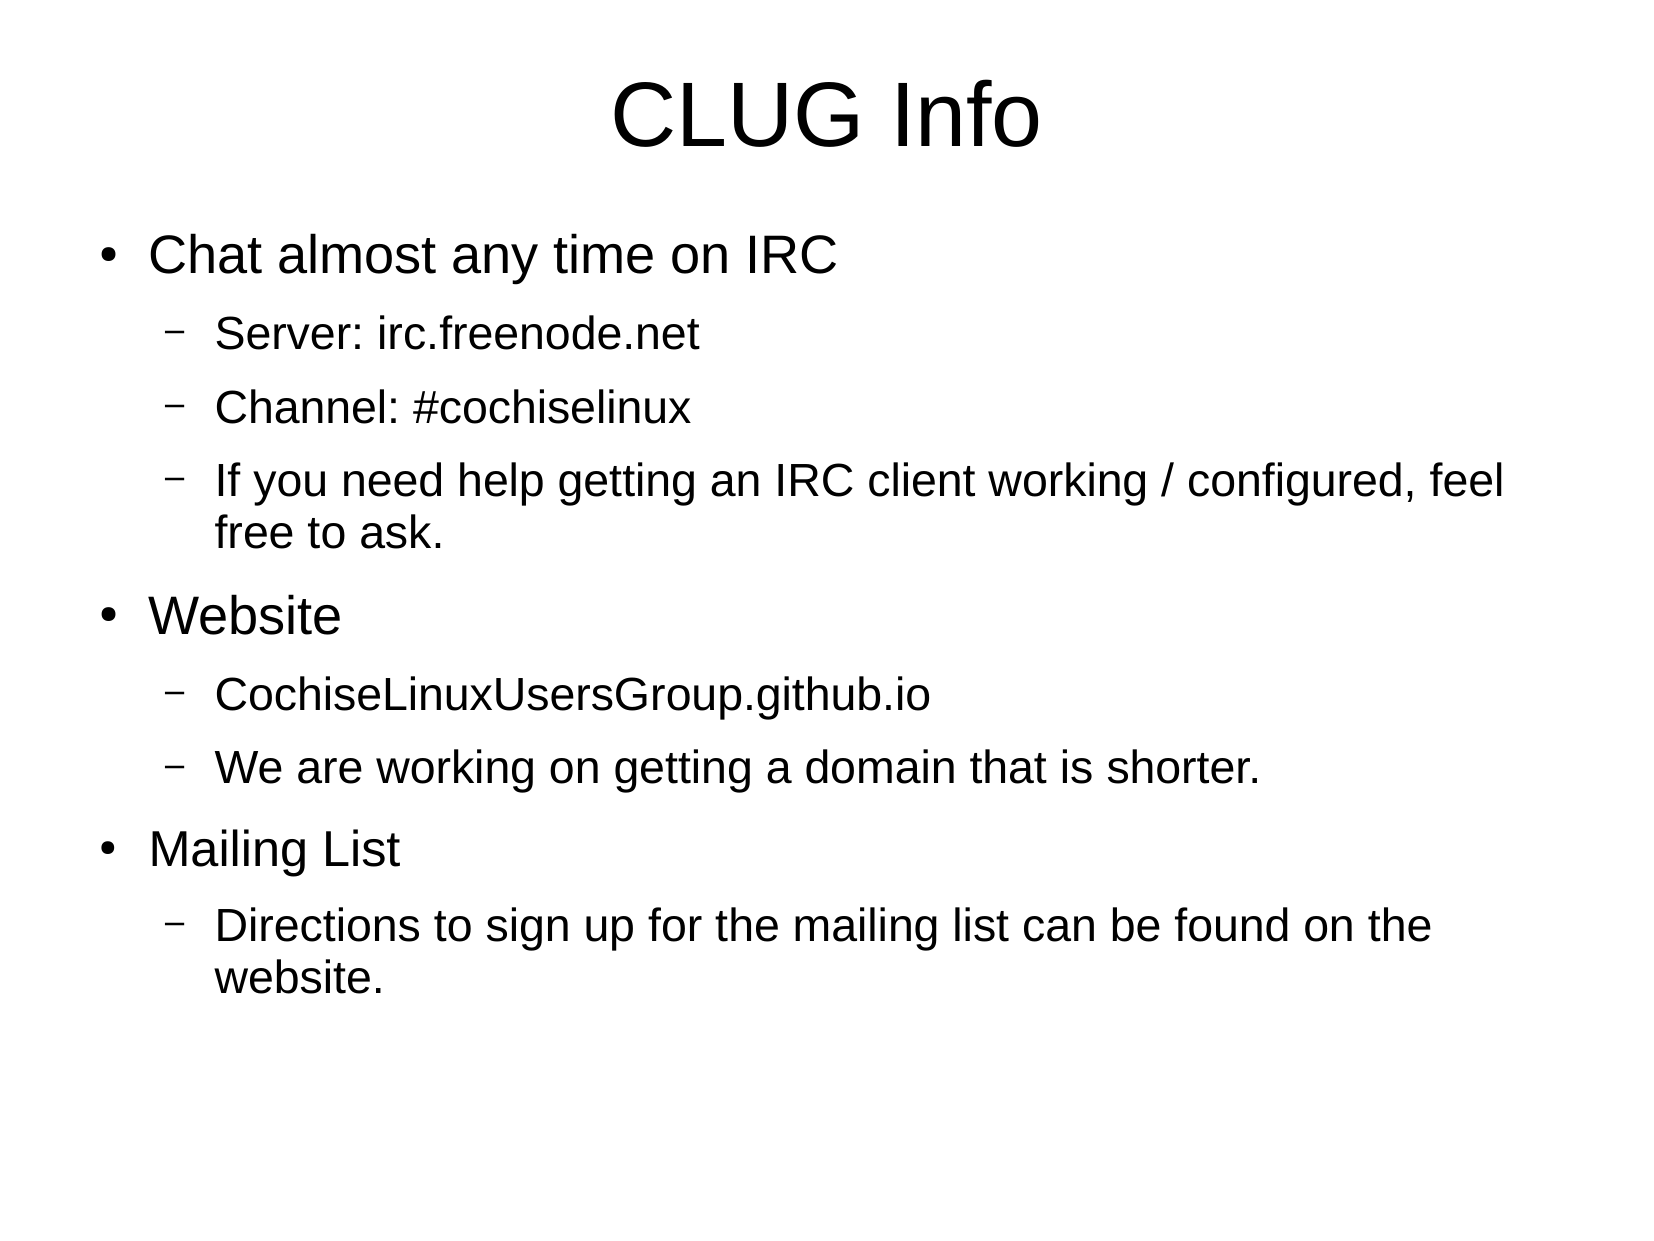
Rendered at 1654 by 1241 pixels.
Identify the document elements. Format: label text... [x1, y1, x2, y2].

list Chat almost any time on IRC Server: irc.freenode.net Channel: #cochiselinux If you need help getting an IRC client working / configured, feel free to ask. Website CochiseLinuxUsersGroup.github.io We are working on getting a domain that is shorter. Mailing List Directions to sign up for the mailing list can be found on the website. [82, 225, 1571, 1010]
title CLUG Info [82, 49, 1571, 181]
